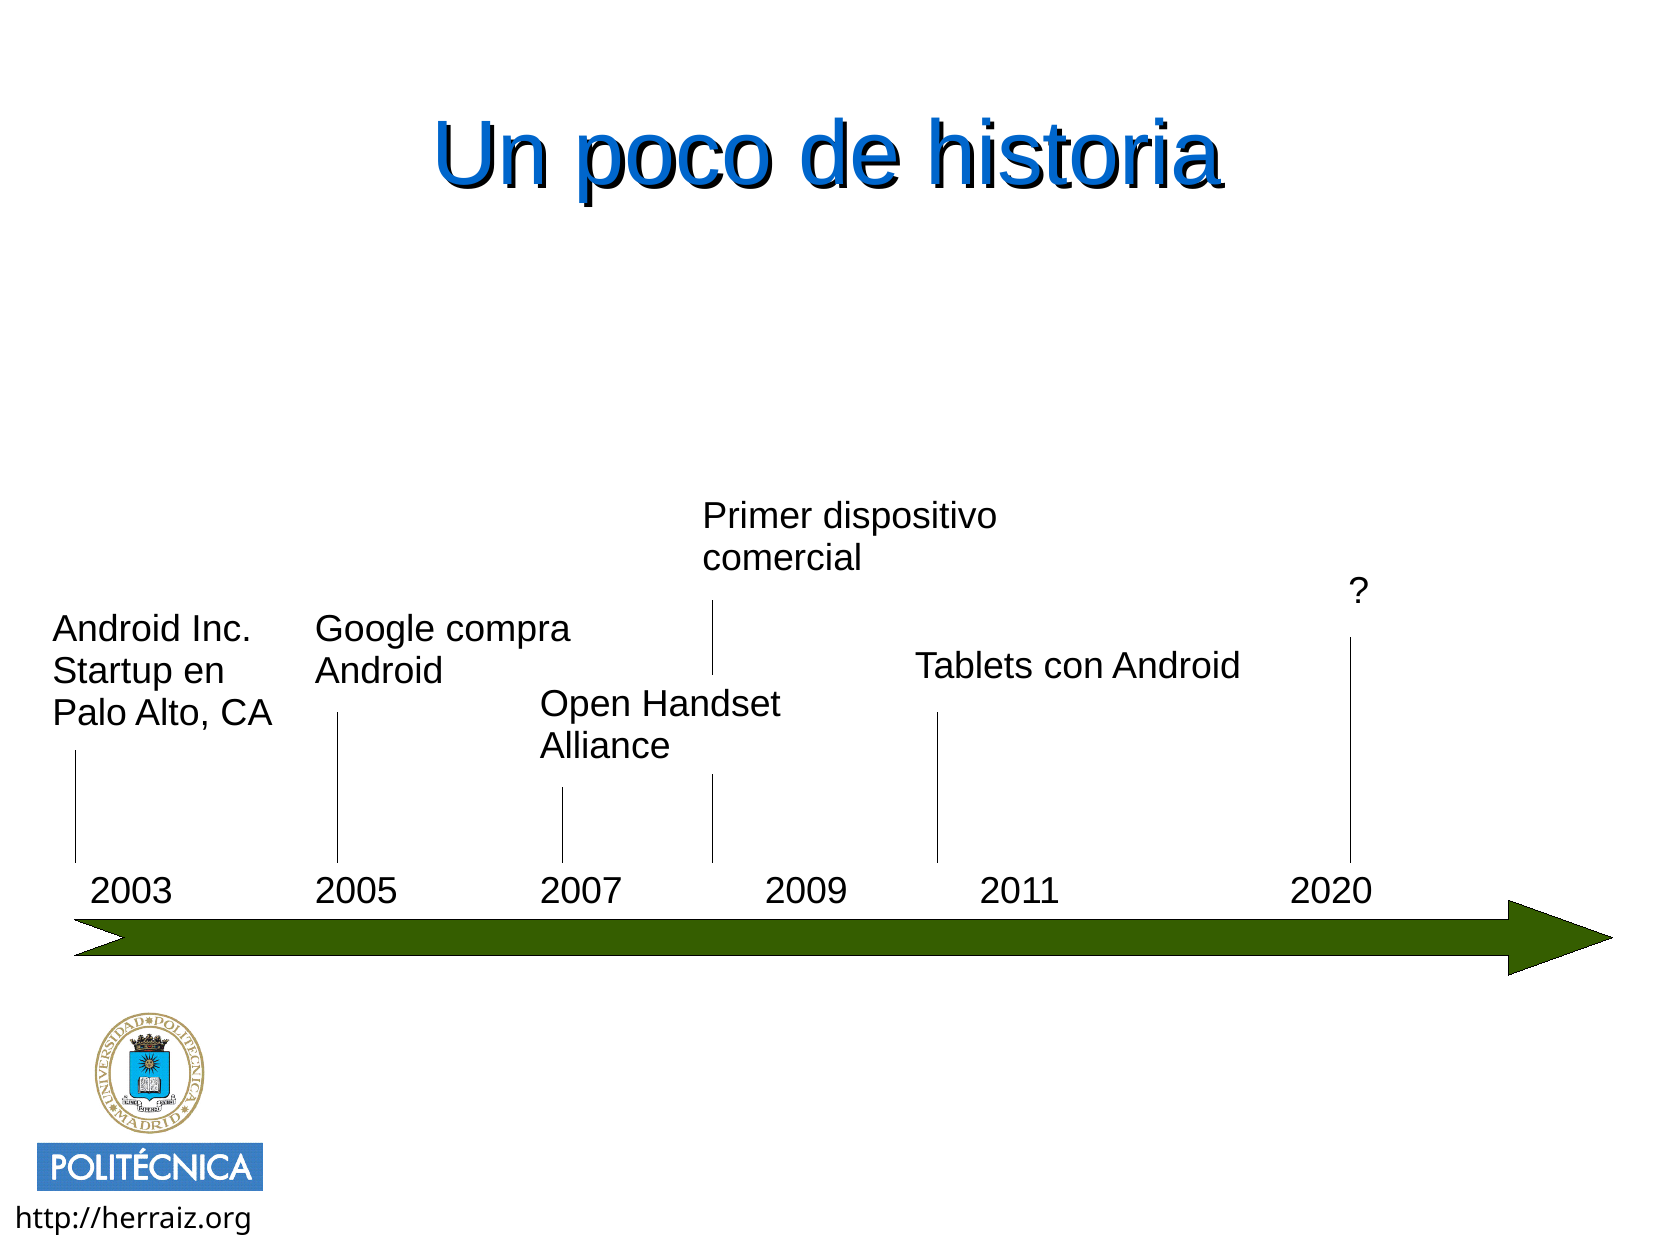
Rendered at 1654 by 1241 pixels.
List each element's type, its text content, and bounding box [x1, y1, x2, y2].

text_box [74, 900, 1613, 976]
text_box Primer dispositivo comercial [687, 487, 1013, 587]
text_box Android Inc. Startup en Palo Alto, CA [37, 600, 288, 741]
picture [37, 1012, 263, 1191]
title Un poco de historia [82, 49, 1571, 257]
text_box Tablets con Android [900, 637, 1257, 695]
text_box Google compra Android [300, 600, 586, 699]
text_box 2009 [750, 862, 863, 920]
text_box 2005 [300, 862, 413, 920]
text_box 2007 [525, 862, 638, 920]
text_box Open Handset Alliance [525, 675, 796, 774]
text_box ? [1312, 562, 1384, 676]
text_box 2020 [1275, 862, 1388, 920]
text_box 2011 [964, 862, 1075, 920]
text_box 2003 [75, 862, 188, 920]
